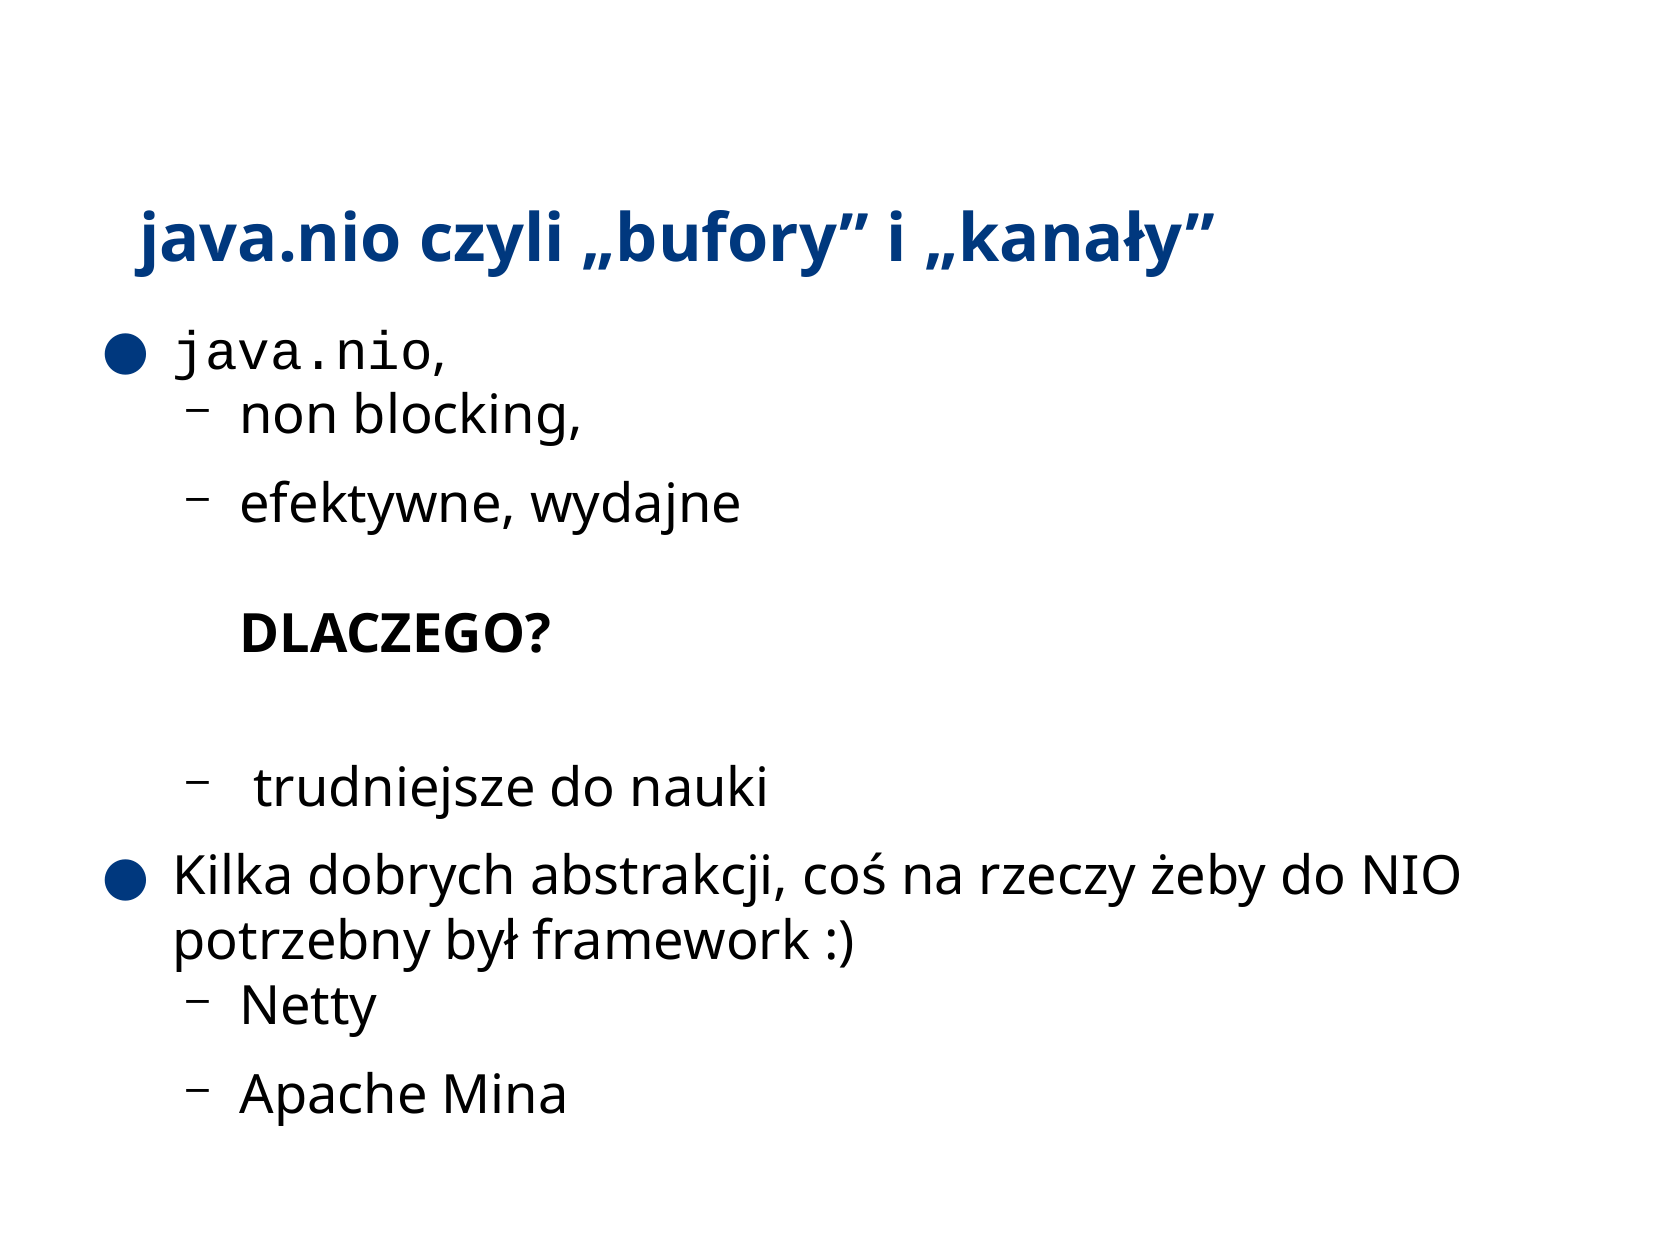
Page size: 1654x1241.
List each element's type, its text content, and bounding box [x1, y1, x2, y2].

title java.nio czyli „bufory” i „kanały” [82, 49, 1571, 290]
list java.nio, non blocking, efektywne, wydajne DLACZEGO? trudniejsze do nauki Kilka dobrych abstrakcji, coś na rzeczy żeby do NIO potrzebny był framework :) Netty Apache Mina [82, 299, 1571, 1176]
